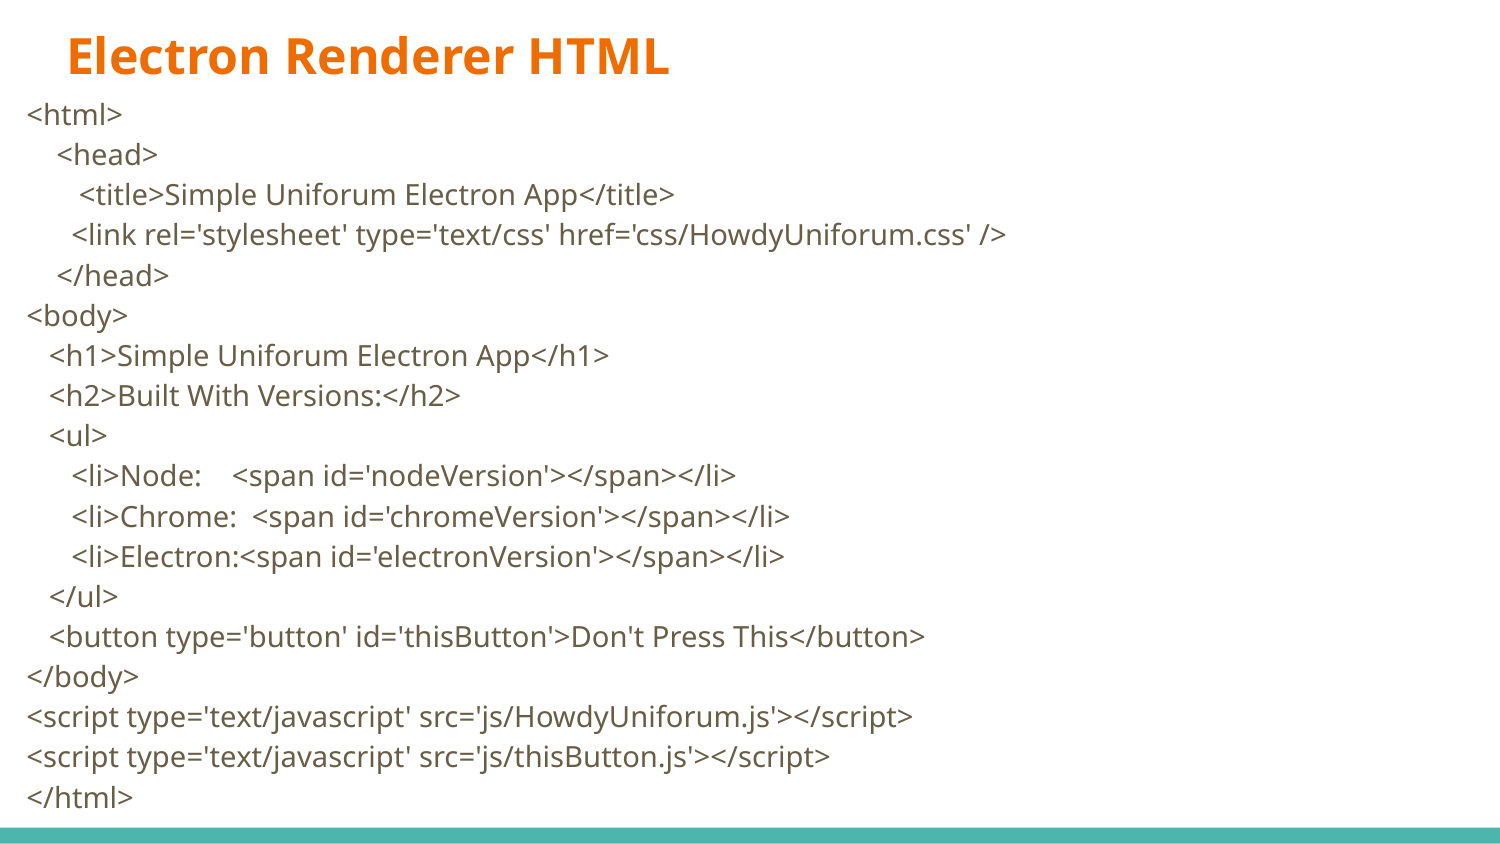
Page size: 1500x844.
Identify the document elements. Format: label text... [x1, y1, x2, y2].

title Electron Renderer HTML [51, 9, 1449, 76]
list <html> <head> <title>Simple Uniforum Electron App</title> <link rel='stylesheet' type='text/css' href='css/HowdyUniforum.css' /> </head> <body> <h1>Simple Uniforum Electron App</h1> <h2>Built With Versions:</h2> <ul> <li>Node: <span id='nodeVersion'></span></li> <li>Chrome: <span id='chromeVersion'></span></li> <li>Electron:<span id='electronVersion'></span></li> </ul> <button type='button' id='thisButton'>Don't Press This</button> </body> <script type='text/javascript' src='js/HowdyUniforum.js'></script> <script type='text/javascript' src='js/thisButton.js'></script> </html> [11, 76, 1481, 817]
